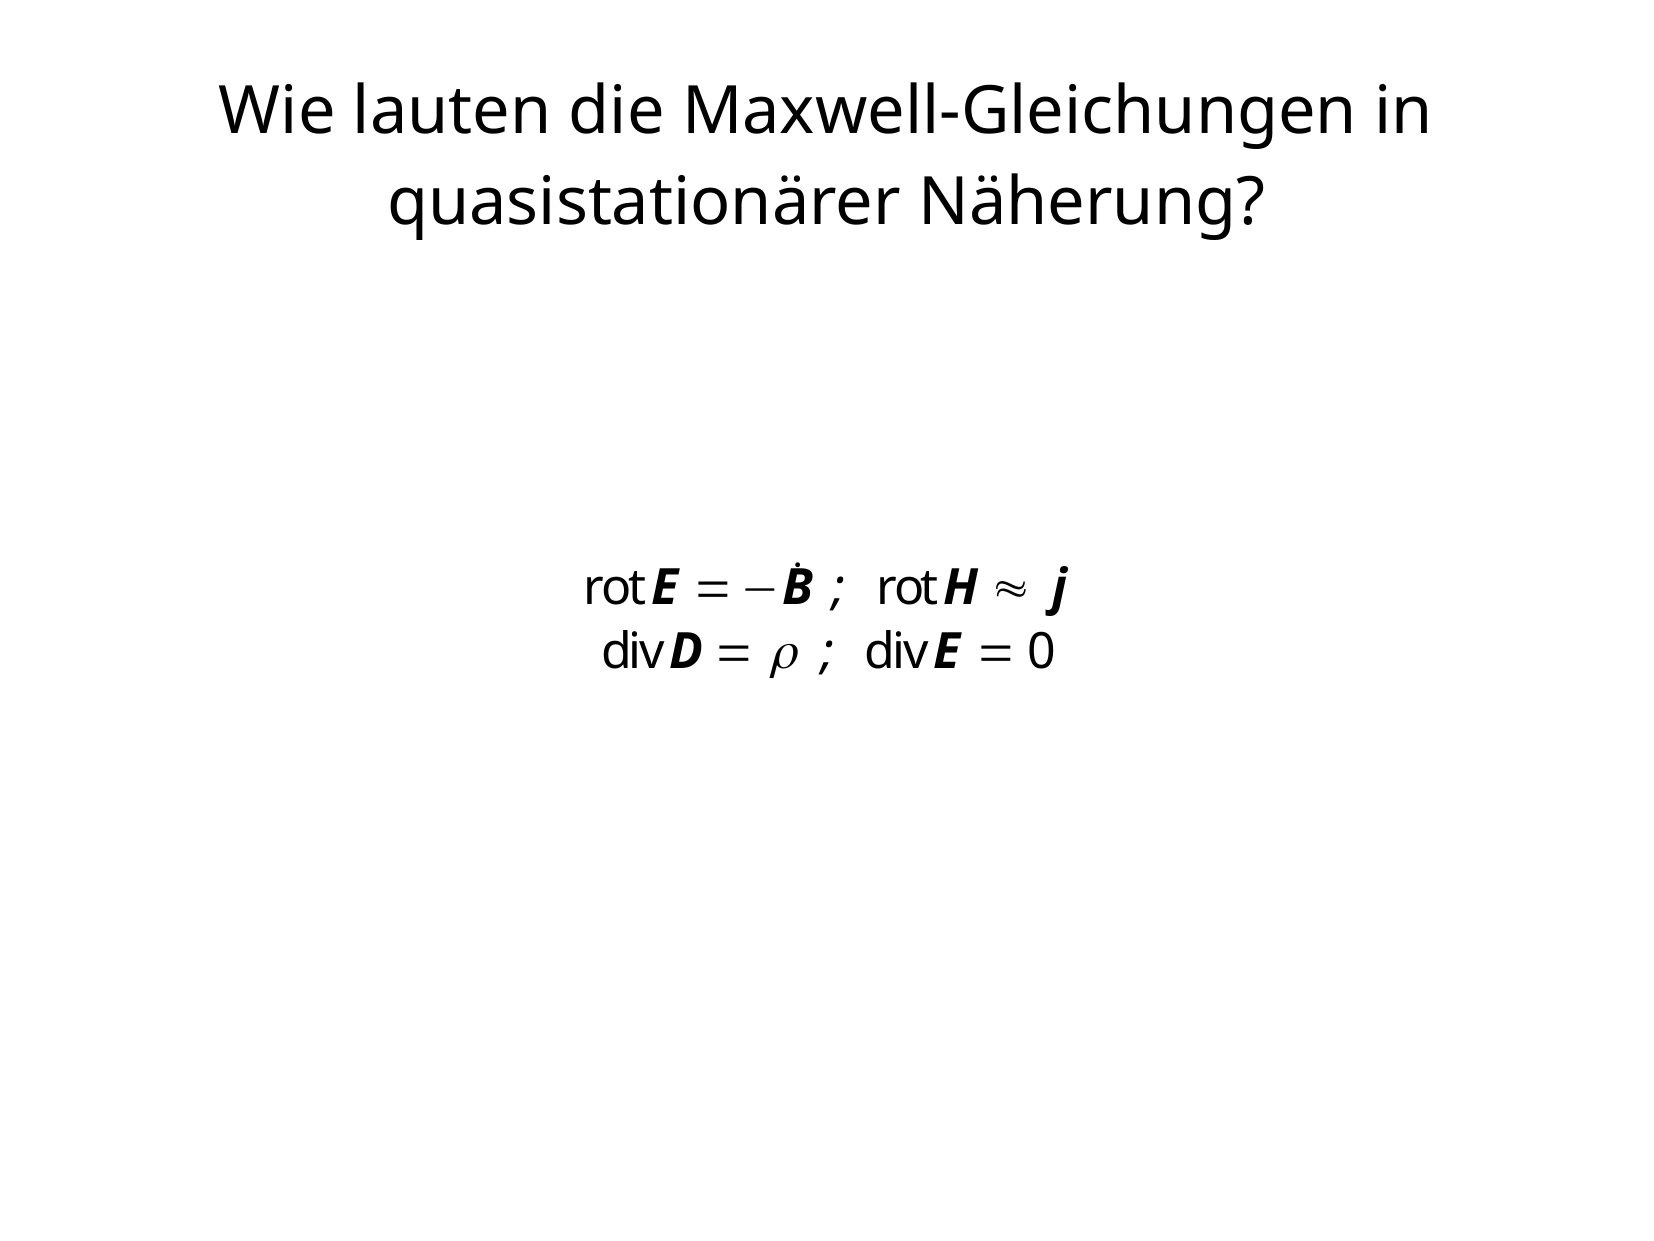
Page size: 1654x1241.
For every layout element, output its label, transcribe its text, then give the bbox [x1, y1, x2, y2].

title Wie lauten die Maxwell-Gleichungen in quasistationärer Näherung? [82, 49, 1571, 257]
chart [577, 557, 1076, 683]
